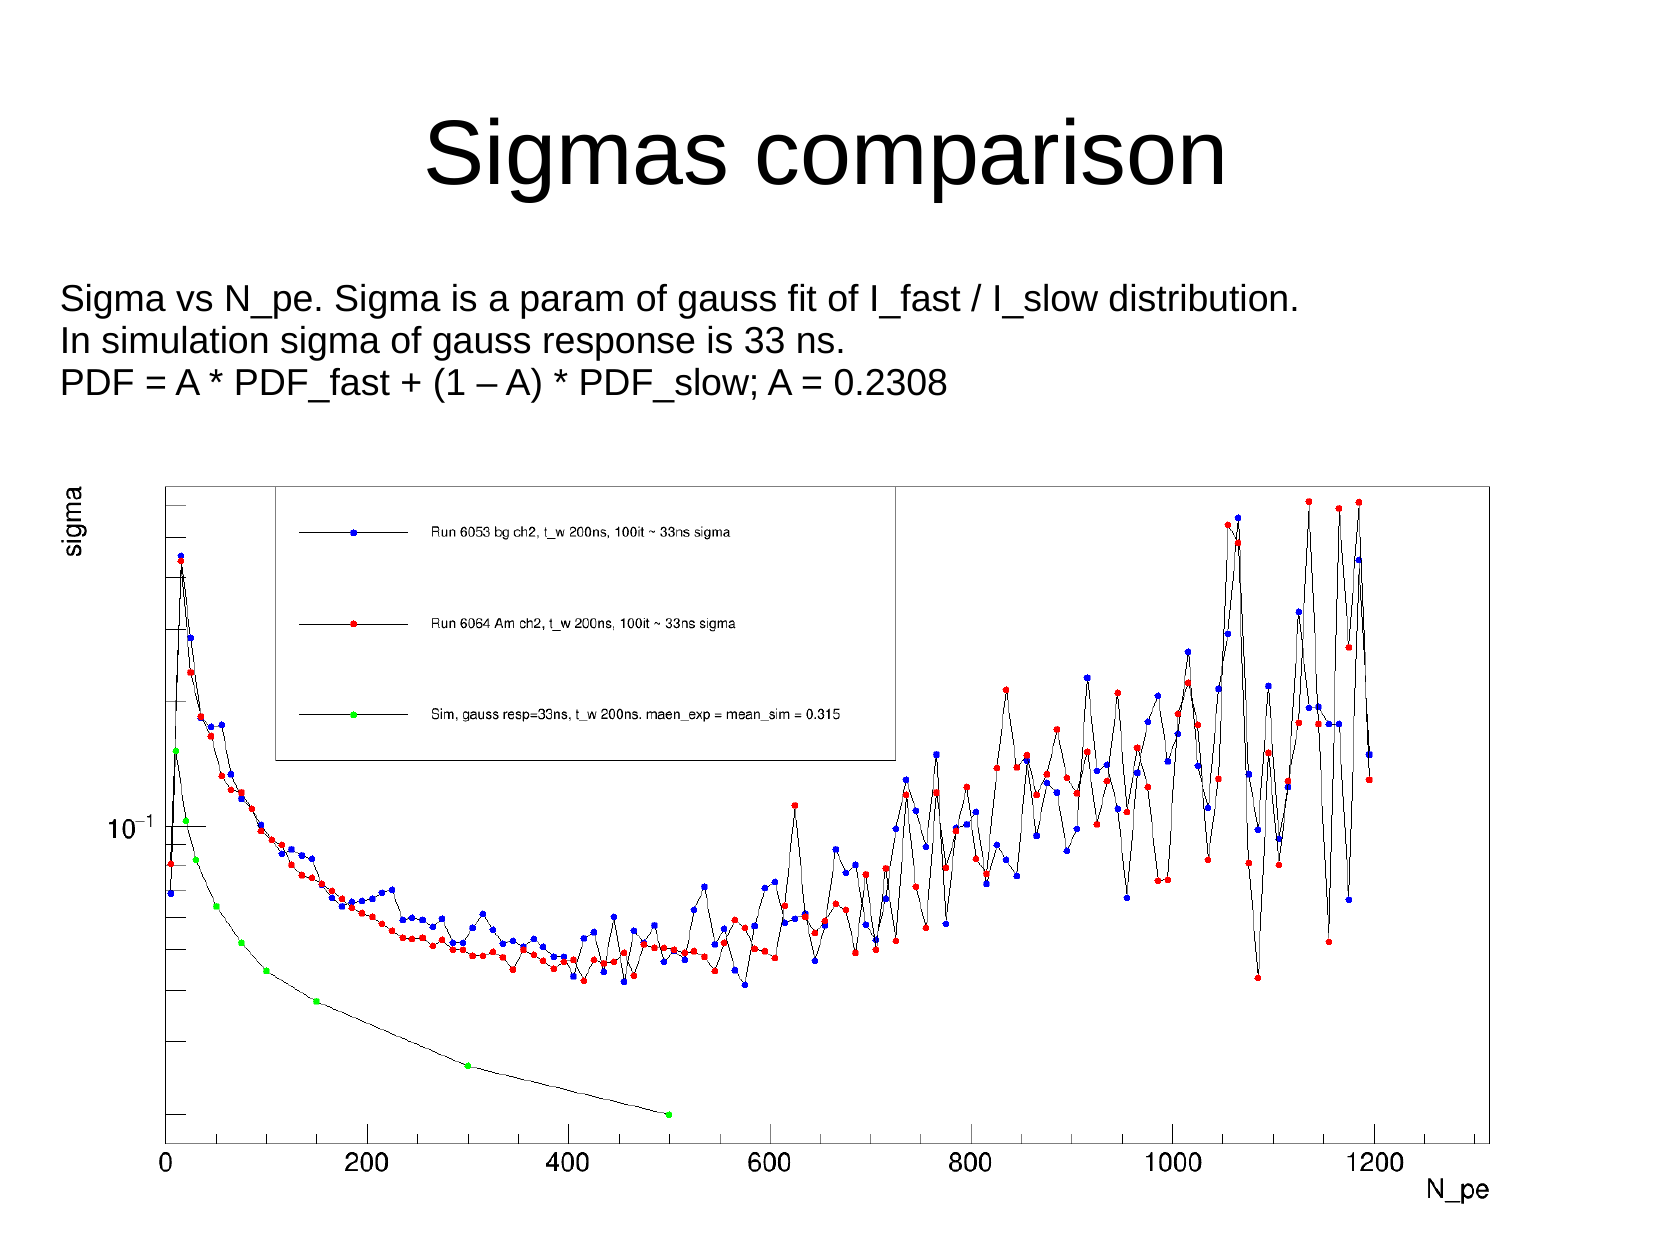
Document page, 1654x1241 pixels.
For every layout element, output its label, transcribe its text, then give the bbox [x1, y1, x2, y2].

text_box Sigma vs N_pe. Sigma is a param of gauss fit of I_fast / I_slow distribution. In simulation sigma of gauss response is 33 ns. PDF = A * PDF_fast + (1 – A) * PDF_slow; A = 0.2308 [45, 270, 1516, 495]
title Sigmas comparison [82, 49, 1571, 257]
picture [0, 404, 1654, 1226]
